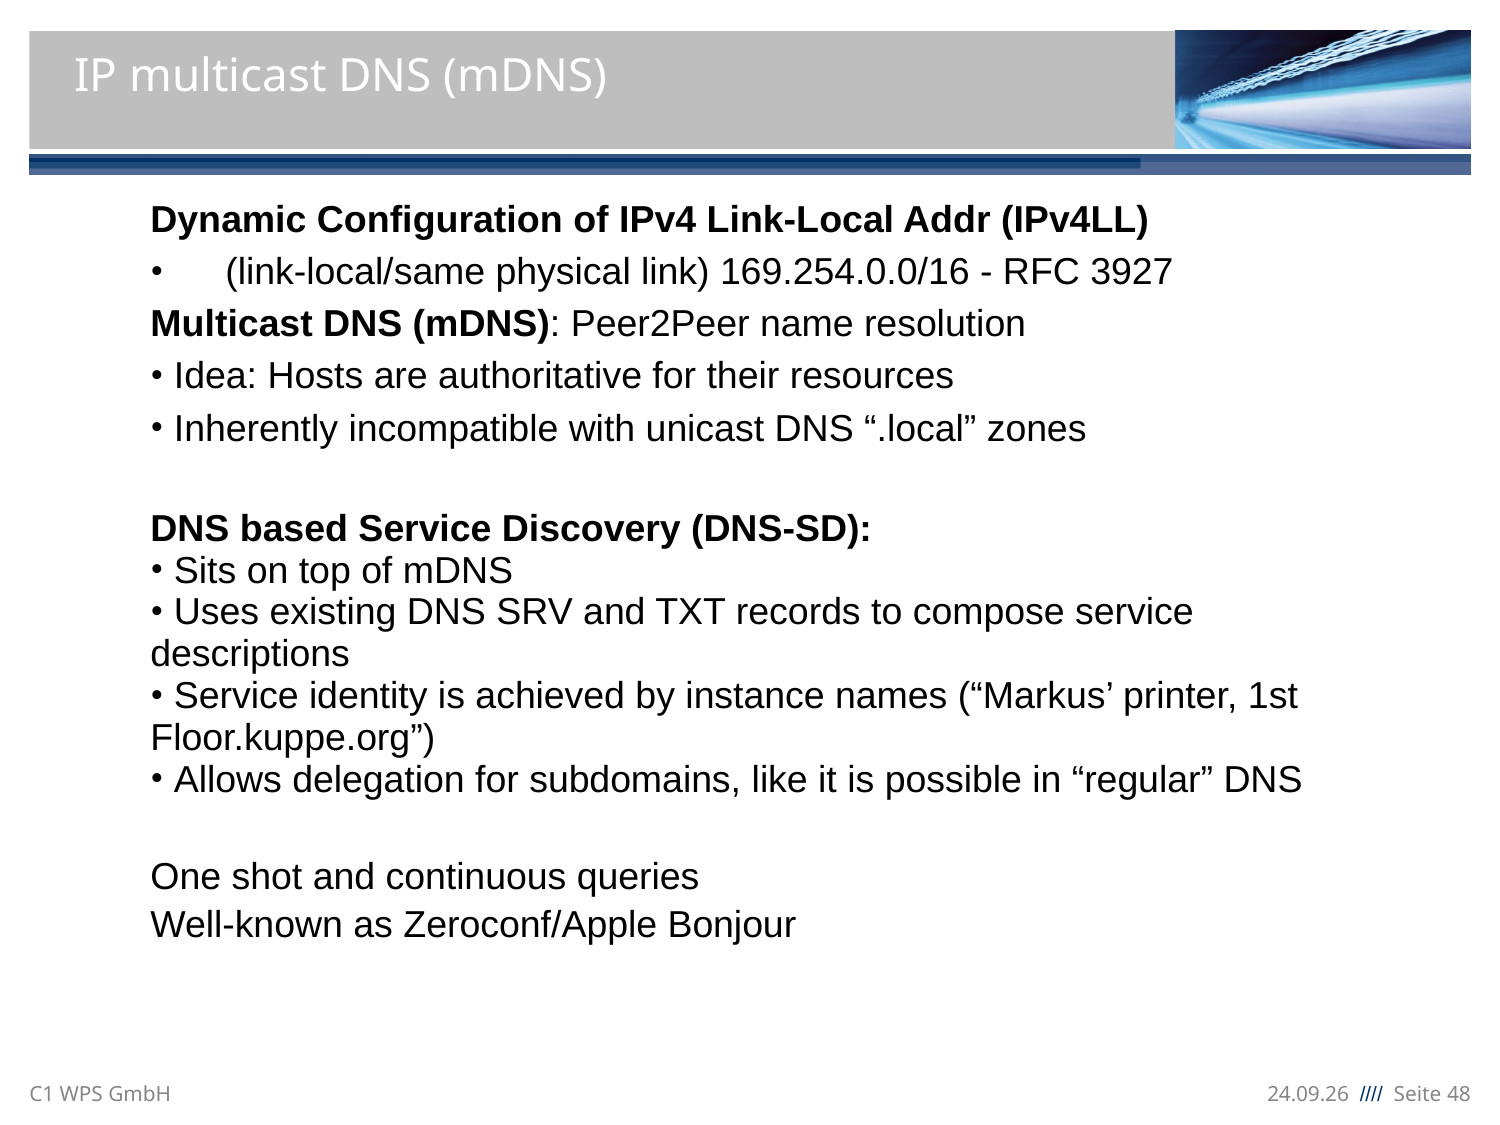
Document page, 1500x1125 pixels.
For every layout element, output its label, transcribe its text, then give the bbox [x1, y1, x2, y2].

picture [29, 154, 1471, 175]
text_box Dynamic Configuration of IPv4 Link-Local Addr (IPv4LL) (link-local/same physical link) 169.254.0.0/16 - RFC 3927 Multicast DNS (mDNS): Peer2Peer name resolution Idea: Hosts are authoritative for their resources Inherently incompatible with unicast DNS “.local” zones DNS based Service Discovery (DNS-SD): Sits on top of mDNS Uses existing DNS SRV and TXT records to compose service descriptions Service identity is achieved by instance names (“Markus’ printer, 1st Floor.kuppe.org”) Allows delegation for subdomains, like it is possible in “regular” DNS One shot and continuous queries Well-known as Zeroconf/Apple Bonjour [135, 191, 1387, 933]
picture [1175, 30, 1471, 149]
title IP multicast DNS (mDNS) [29, 31, 1176, 149]
